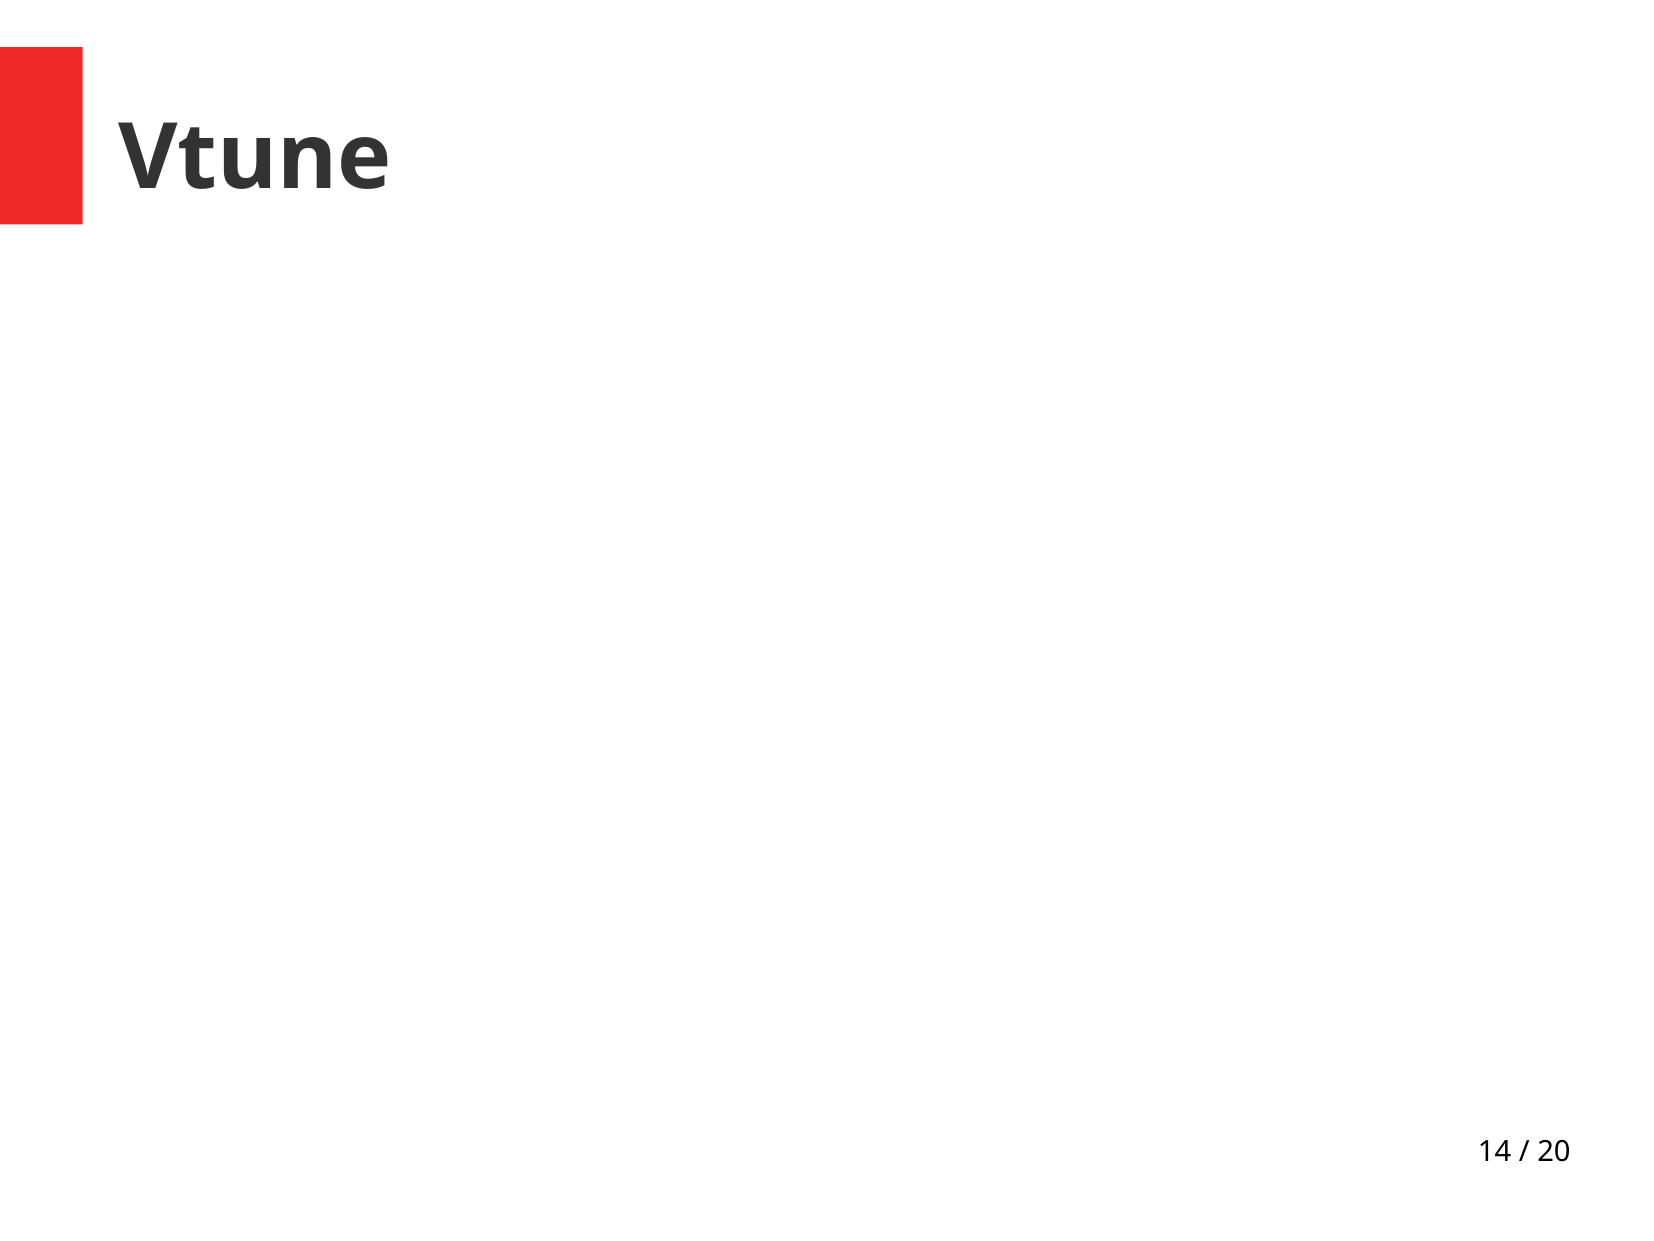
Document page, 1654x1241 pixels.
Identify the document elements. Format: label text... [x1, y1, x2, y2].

title Vtune [118, 49, 1571, 257]
